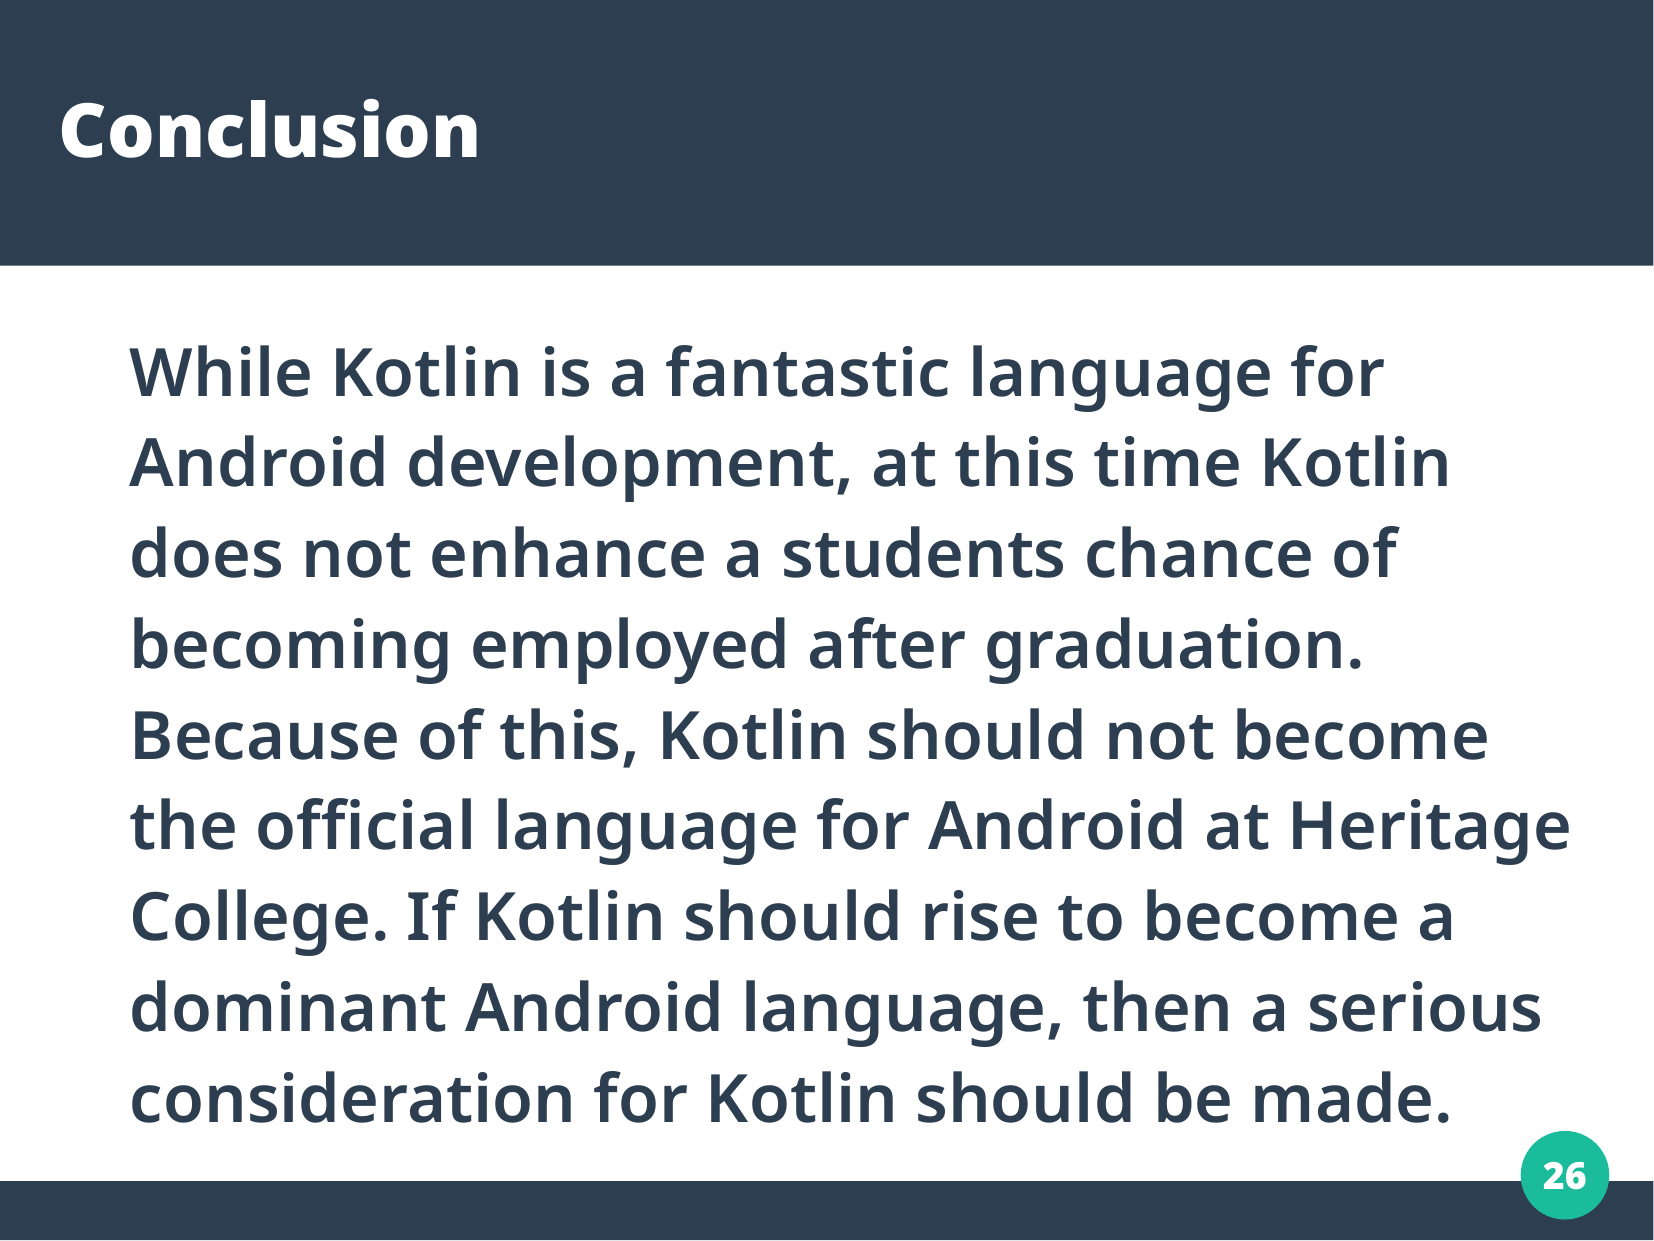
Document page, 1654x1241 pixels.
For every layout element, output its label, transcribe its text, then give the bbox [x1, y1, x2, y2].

title Conclusion [59, 49, 1595, 207]
list While Kotlin is a fantastic language for Android development, at this time Kotlin does not enhance a students chance of becoming employed after graduation. Because of this, Kotlin should not become the official language for Android at Heritage College. If Kotlin should rise to become a dominant Android language, then a serious consideration for Kotlin should be made. [59, 324, 1595, 1152]
